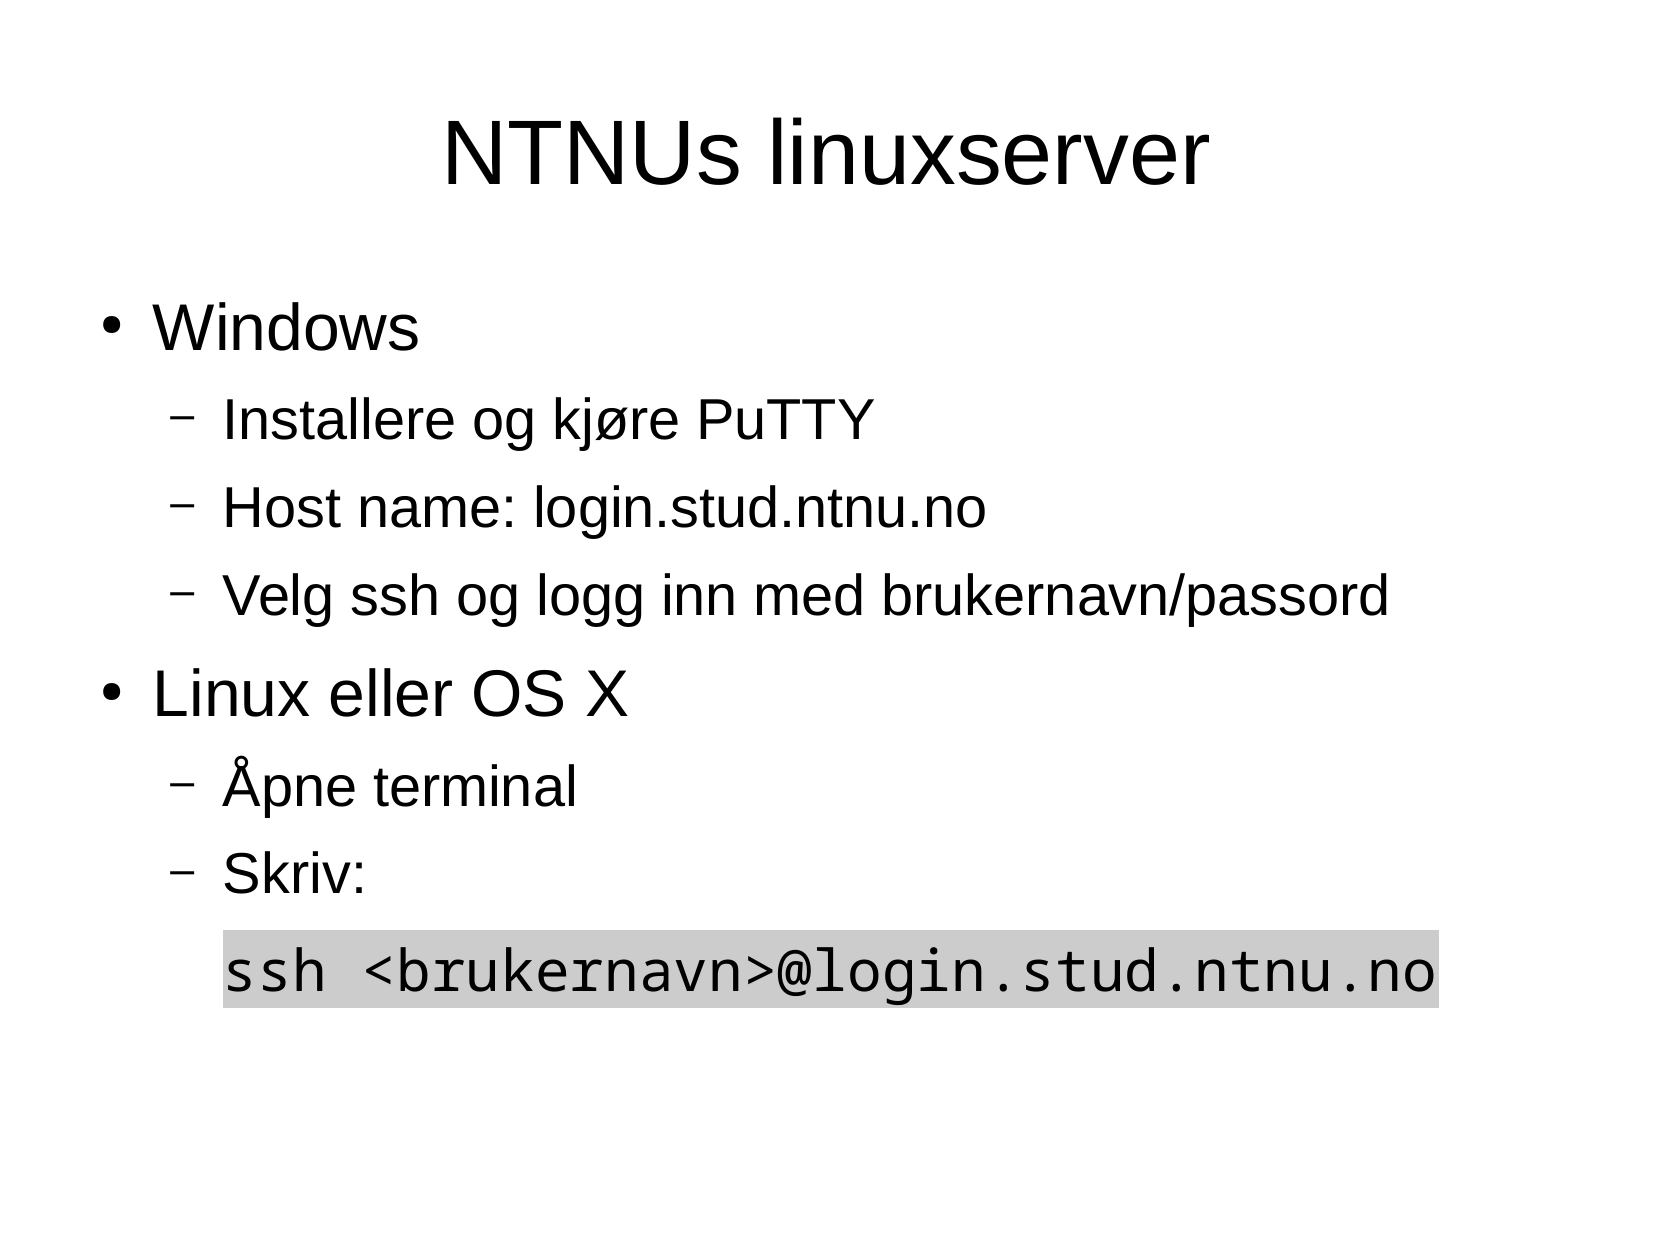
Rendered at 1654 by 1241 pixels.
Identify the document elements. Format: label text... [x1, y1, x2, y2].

title NTNUs linuxserver [82, 49, 1571, 257]
list Windows Installere og kjøre PuTTY Host name: login.stud.ntnu.no Velg ssh og logg inn med brukernavn/passord Linux eller OS X Åpne terminal Skriv: ssh <brukernavn>@login.stud.ntnu.no [82, 290, 1571, 1010]
